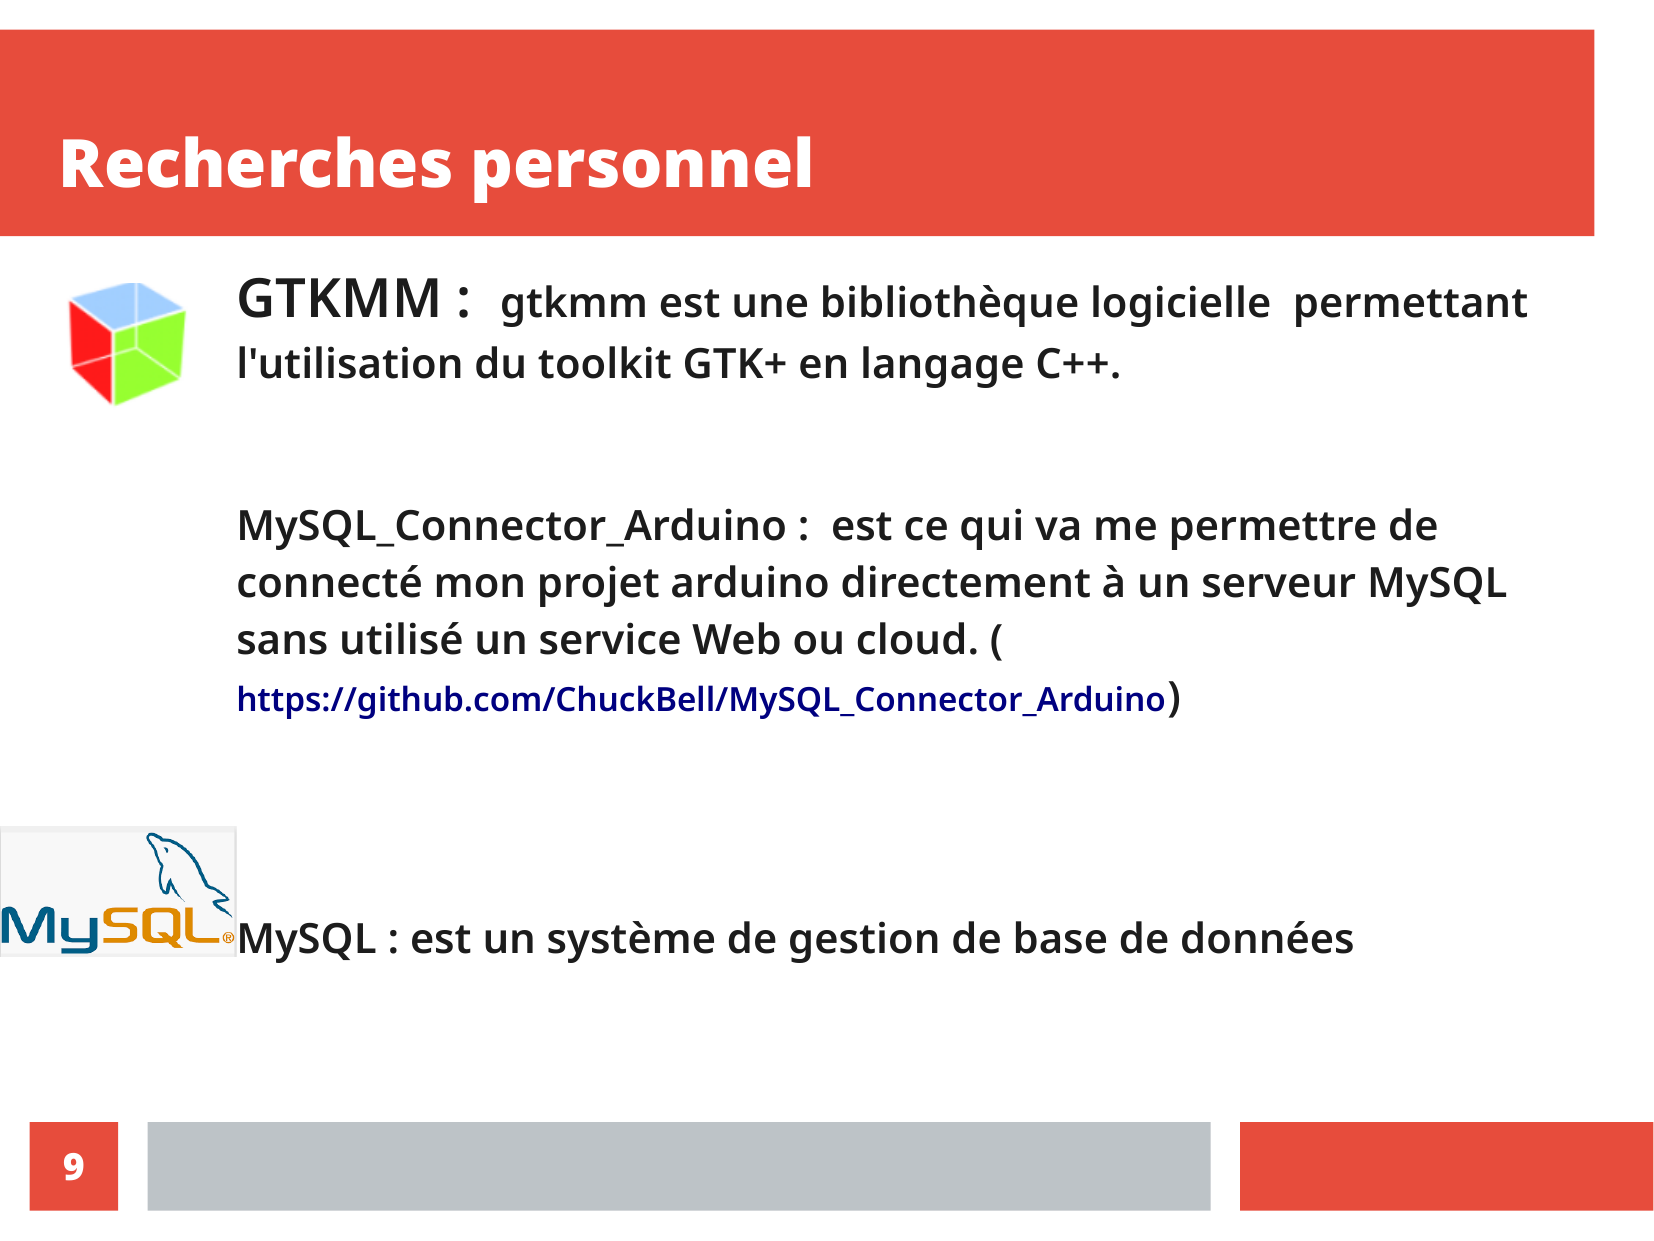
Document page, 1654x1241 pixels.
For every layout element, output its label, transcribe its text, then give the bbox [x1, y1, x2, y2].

title Recherches personnel [59, 59, 1595, 207]
picture [43, 283, 213, 417]
picture [0, 826, 237, 957]
list GTKMM : gtkmm est une bibliothèque logicielle permettant l'utilisation du toolkit GTK+ en langage C++. MySQL_Connector_Arduino : est ce qui va me permettre de connecté mon projet arduino directement à un serveur MySQL sans utilisé un service Web ou cloud. ( https://github.com/ChuckBell/MySQL_Connector_Arduino) MySQL : est un système de gestion de base de données [236, 259, 1565, 1093]
